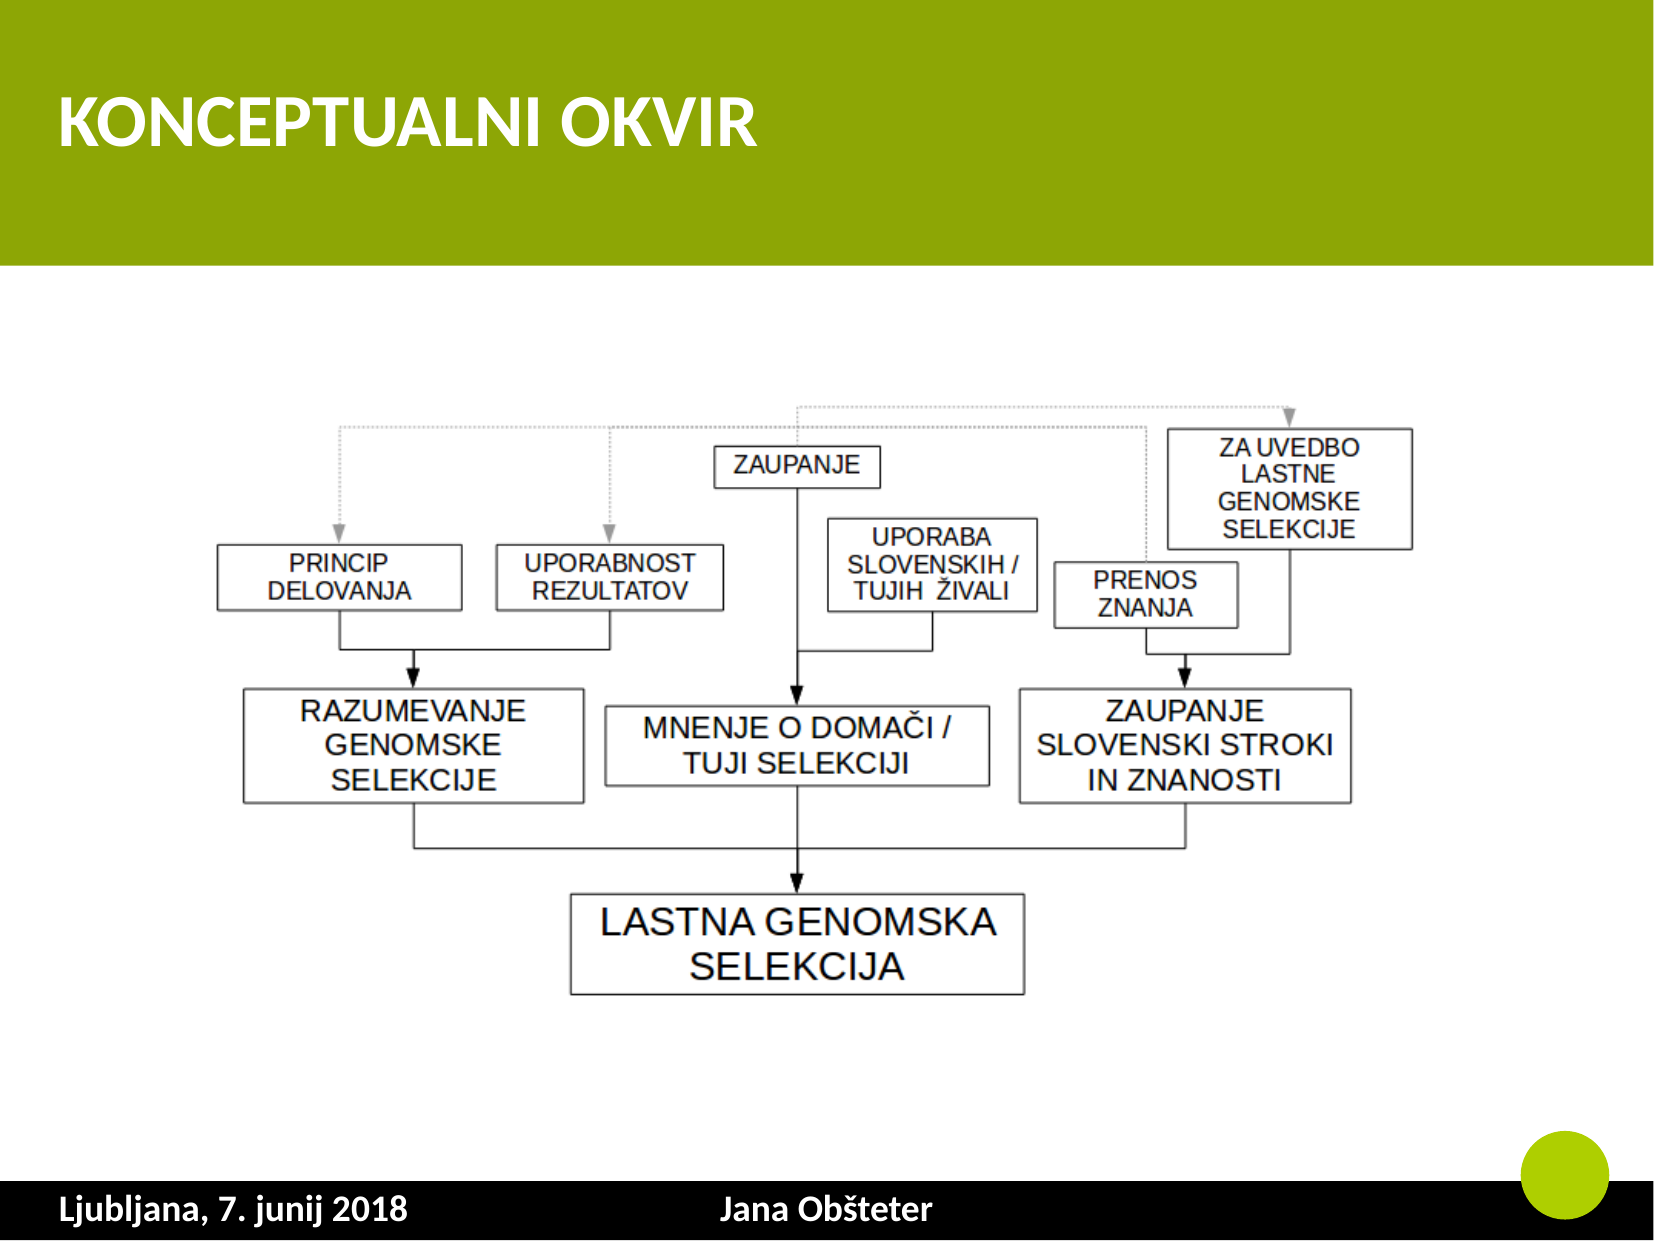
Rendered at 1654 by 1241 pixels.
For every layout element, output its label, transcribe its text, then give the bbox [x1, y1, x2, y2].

title KONCEPTUALNI OKVIR [59, 49, 1595, 207]
picture [200, 389, 1418, 1011]
